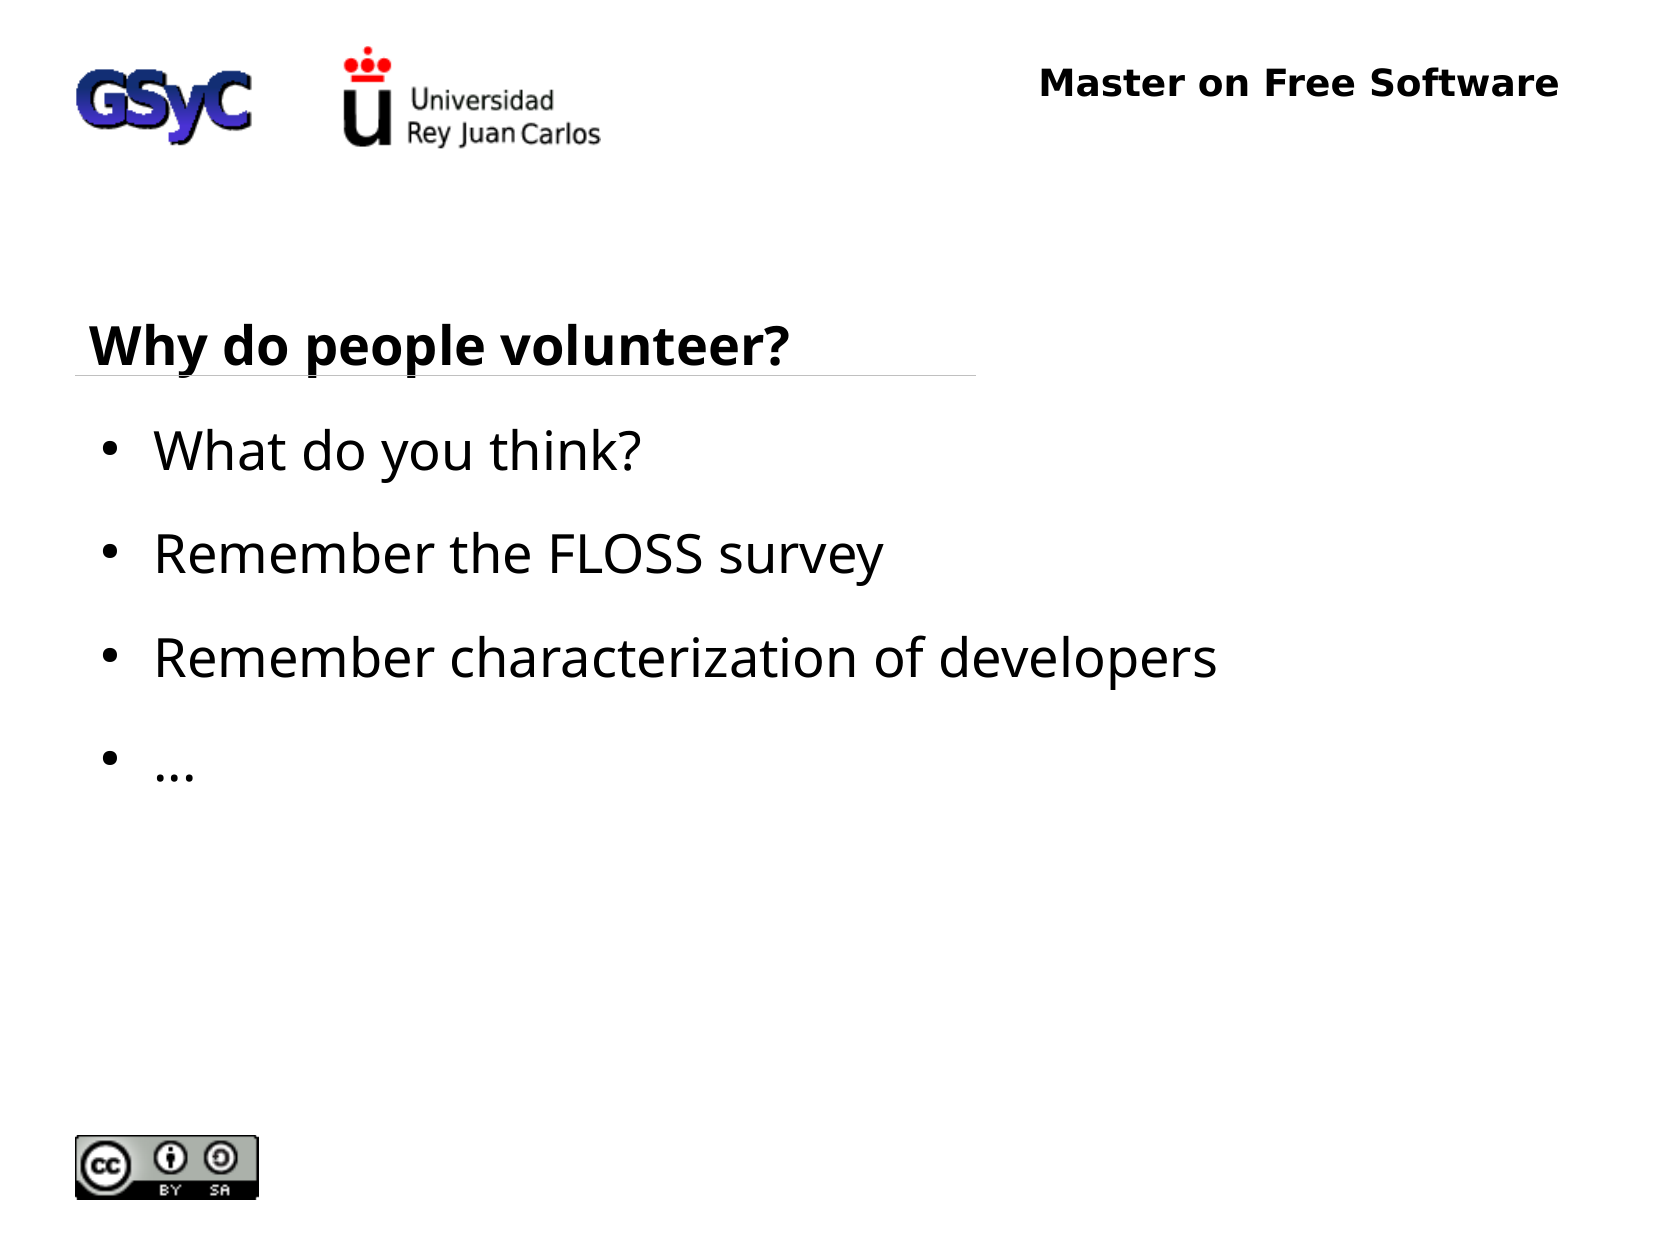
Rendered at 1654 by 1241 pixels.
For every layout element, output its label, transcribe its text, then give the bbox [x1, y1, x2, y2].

picture [75, 46, 601, 150]
picture [75, 1163, 259, 1200]
text_box Why do people volunteer? [75, 300, 1538, 381]
text_box [75, 412, 1576, 1163]
list What do you think? Remember the FLOSS survey Remember characterization of developers ... [82, 412, 1571, 1109]
